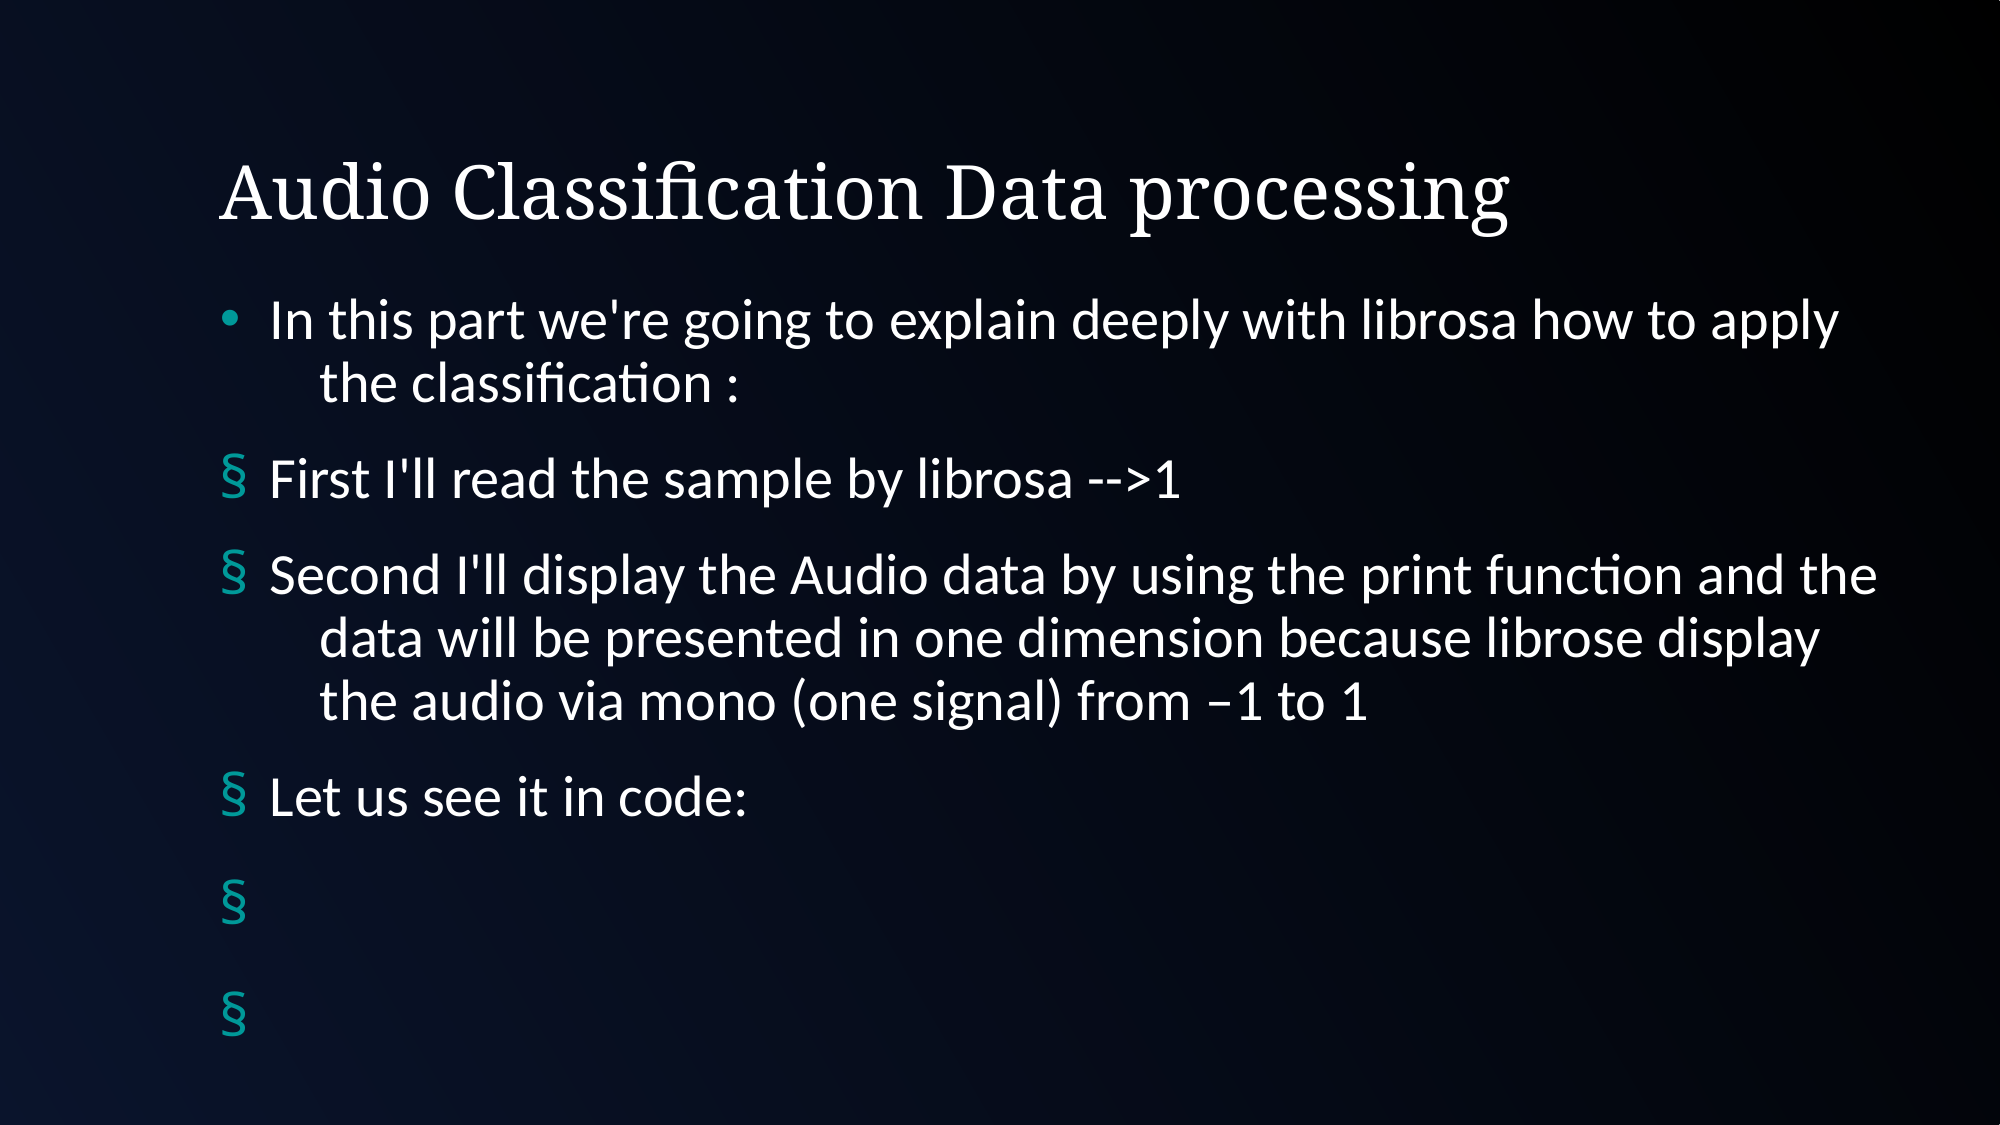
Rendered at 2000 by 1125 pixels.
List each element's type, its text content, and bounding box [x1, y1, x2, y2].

list In this part we're going to explain deeply with librosa how to apply the classification : First I'll read the sample by librosa -->1 Second I'll display the Audio data by using the print function and the data will be presented in one dimension because librose display the audio via mono (one signal) from –1 to 1 Let us see it in code: [199, 279, 1900, 1012]
title Audio Classification Data processing [199, 45, 1900, 246]
